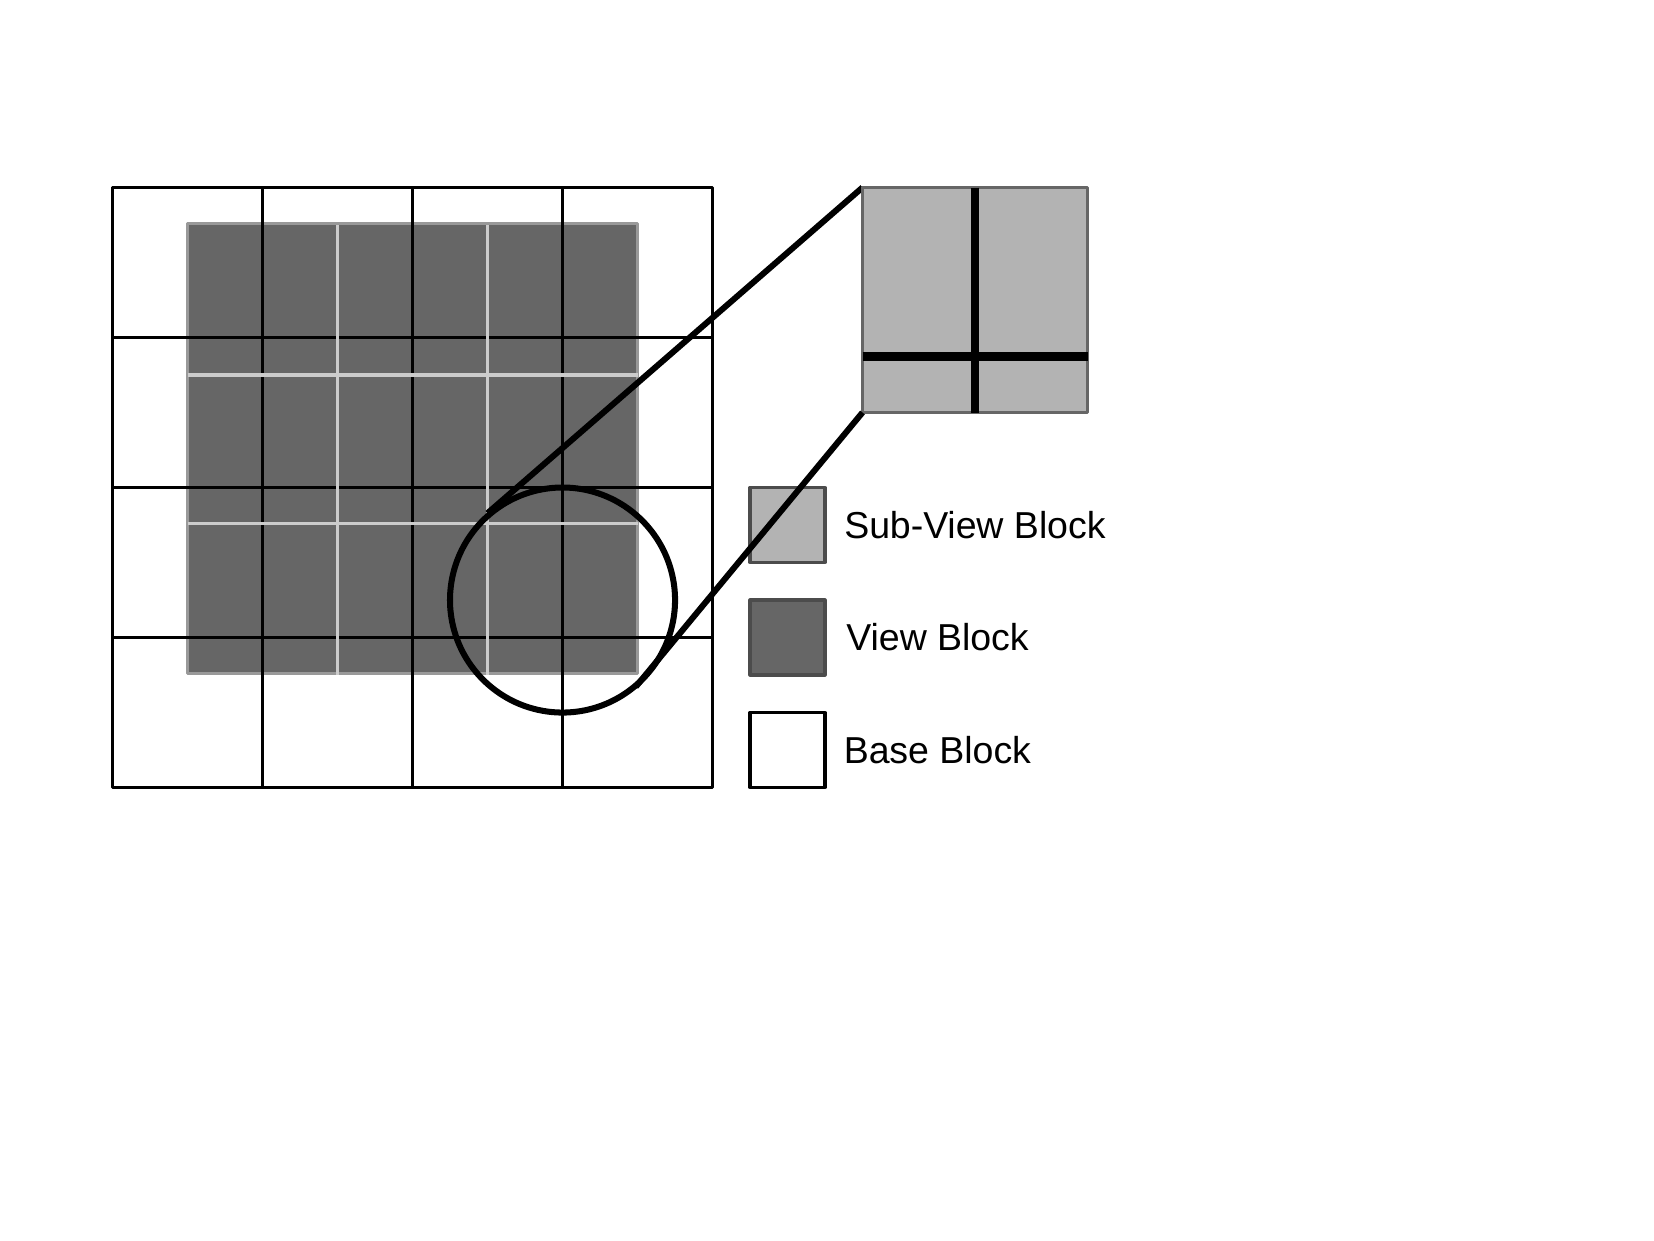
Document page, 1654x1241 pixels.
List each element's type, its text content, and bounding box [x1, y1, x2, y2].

text_box [750, 487, 796, 542]
text_box [339, 525, 411, 636]
text_box [187, 223, 261, 336]
text_box [489, 491, 561, 522]
text_box [264, 339, 336, 373]
text_box [564, 525, 638, 636]
text_box [489, 489, 509, 507]
text_box Sub-View Block [825, 487, 1126, 563]
text_box [564, 639, 638, 674]
text_box [264, 377, 336, 486]
text_box [489, 639, 561, 674]
text_box [187, 374, 261, 486]
text_box [264, 489, 336, 522]
text_box [489, 377, 561, 486]
text_box [564, 223, 638, 336]
text_box [750, 600, 825, 676]
text_box [339, 377, 411, 486]
text_box [979, 187, 1088, 352]
text_box [564, 388, 638, 486]
text_box [979, 361, 1088, 413]
text_box [414, 339, 486, 373]
text_box [264, 639, 336, 674]
text_box [264, 223, 411, 336]
text_box [564, 491, 638, 522]
text_box [414, 223, 561, 336]
text_box [187, 639, 261, 674]
text_box Base Block [827, 712, 1051, 788]
text_box [339, 639, 411, 674]
text_box [517, 489, 527, 493]
text_box [862, 353, 971, 413]
text_box [598, 489, 638, 511]
text_box View Block [825, 600, 1051, 676]
text_box [489, 525, 561, 636]
text_box [187, 339, 261, 373]
text_box [461, 639, 486, 674]
text_box [187, 489, 261, 522]
text_box [564, 339, 638, 373]
text_box [414, 525, 473, 636]
text_box [525, 455, 561, 486]
text_box [339, 489, 411, 522]
text_box [414, 639, 472, 674]
text_box [264, 525, 336, 636]
text_box [750, 487, 825, 563]
text_box [339, 339, 411, 373]
text_box [454, 525, 486, 636]
text_box [489, 339, 561, 373]
text_box [564, 377, 638, 441]
text_box [414, 377, 486, 486]
text_box [414, 489, 486, 522]
text_box [187, 523, 261, 636]
text_box [862, 187, 978, 352]
